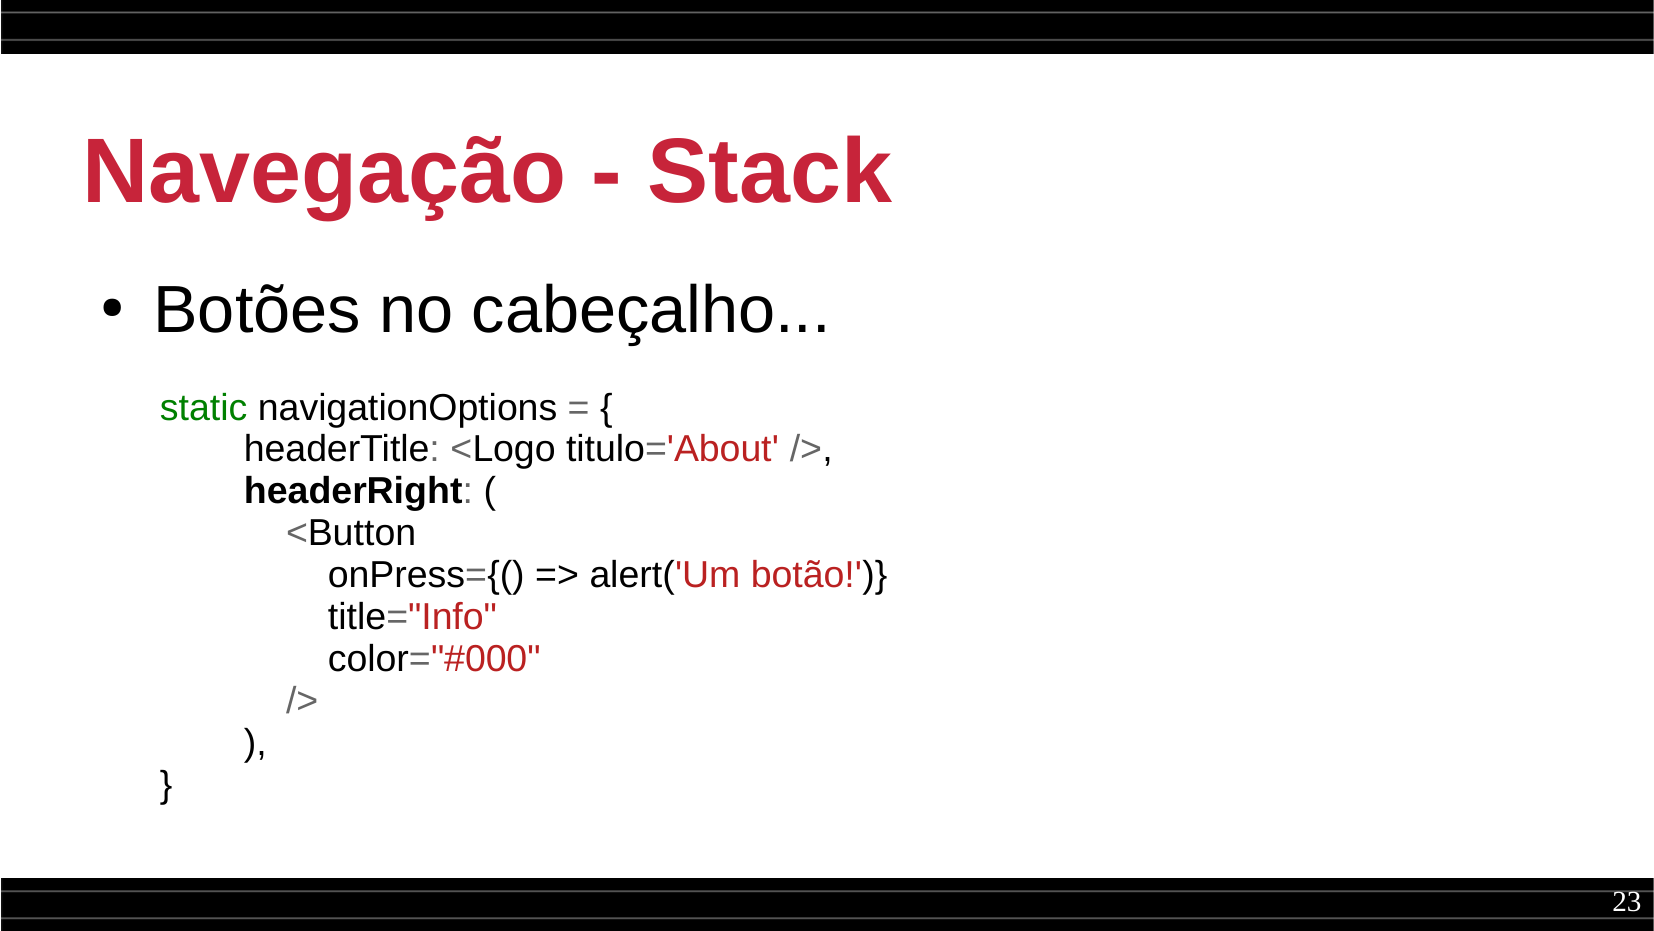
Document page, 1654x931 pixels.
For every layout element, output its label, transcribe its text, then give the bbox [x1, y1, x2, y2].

picture [1, 878, 1654, 931]
title Navegação - Stack [82, 92, 1571, 249]
text_box static navigationOptions = { headerTitle: <Logo titulo='About' />, headerRight: ( <Button onPress={() => alert('Um botão!')} title="Info" color="#000" /> ), } [145, 378, 1196, 814]
picture [1, 0, 1654, 54]
list Botões no cabeçalho... [82, 271, 1571, 758]
